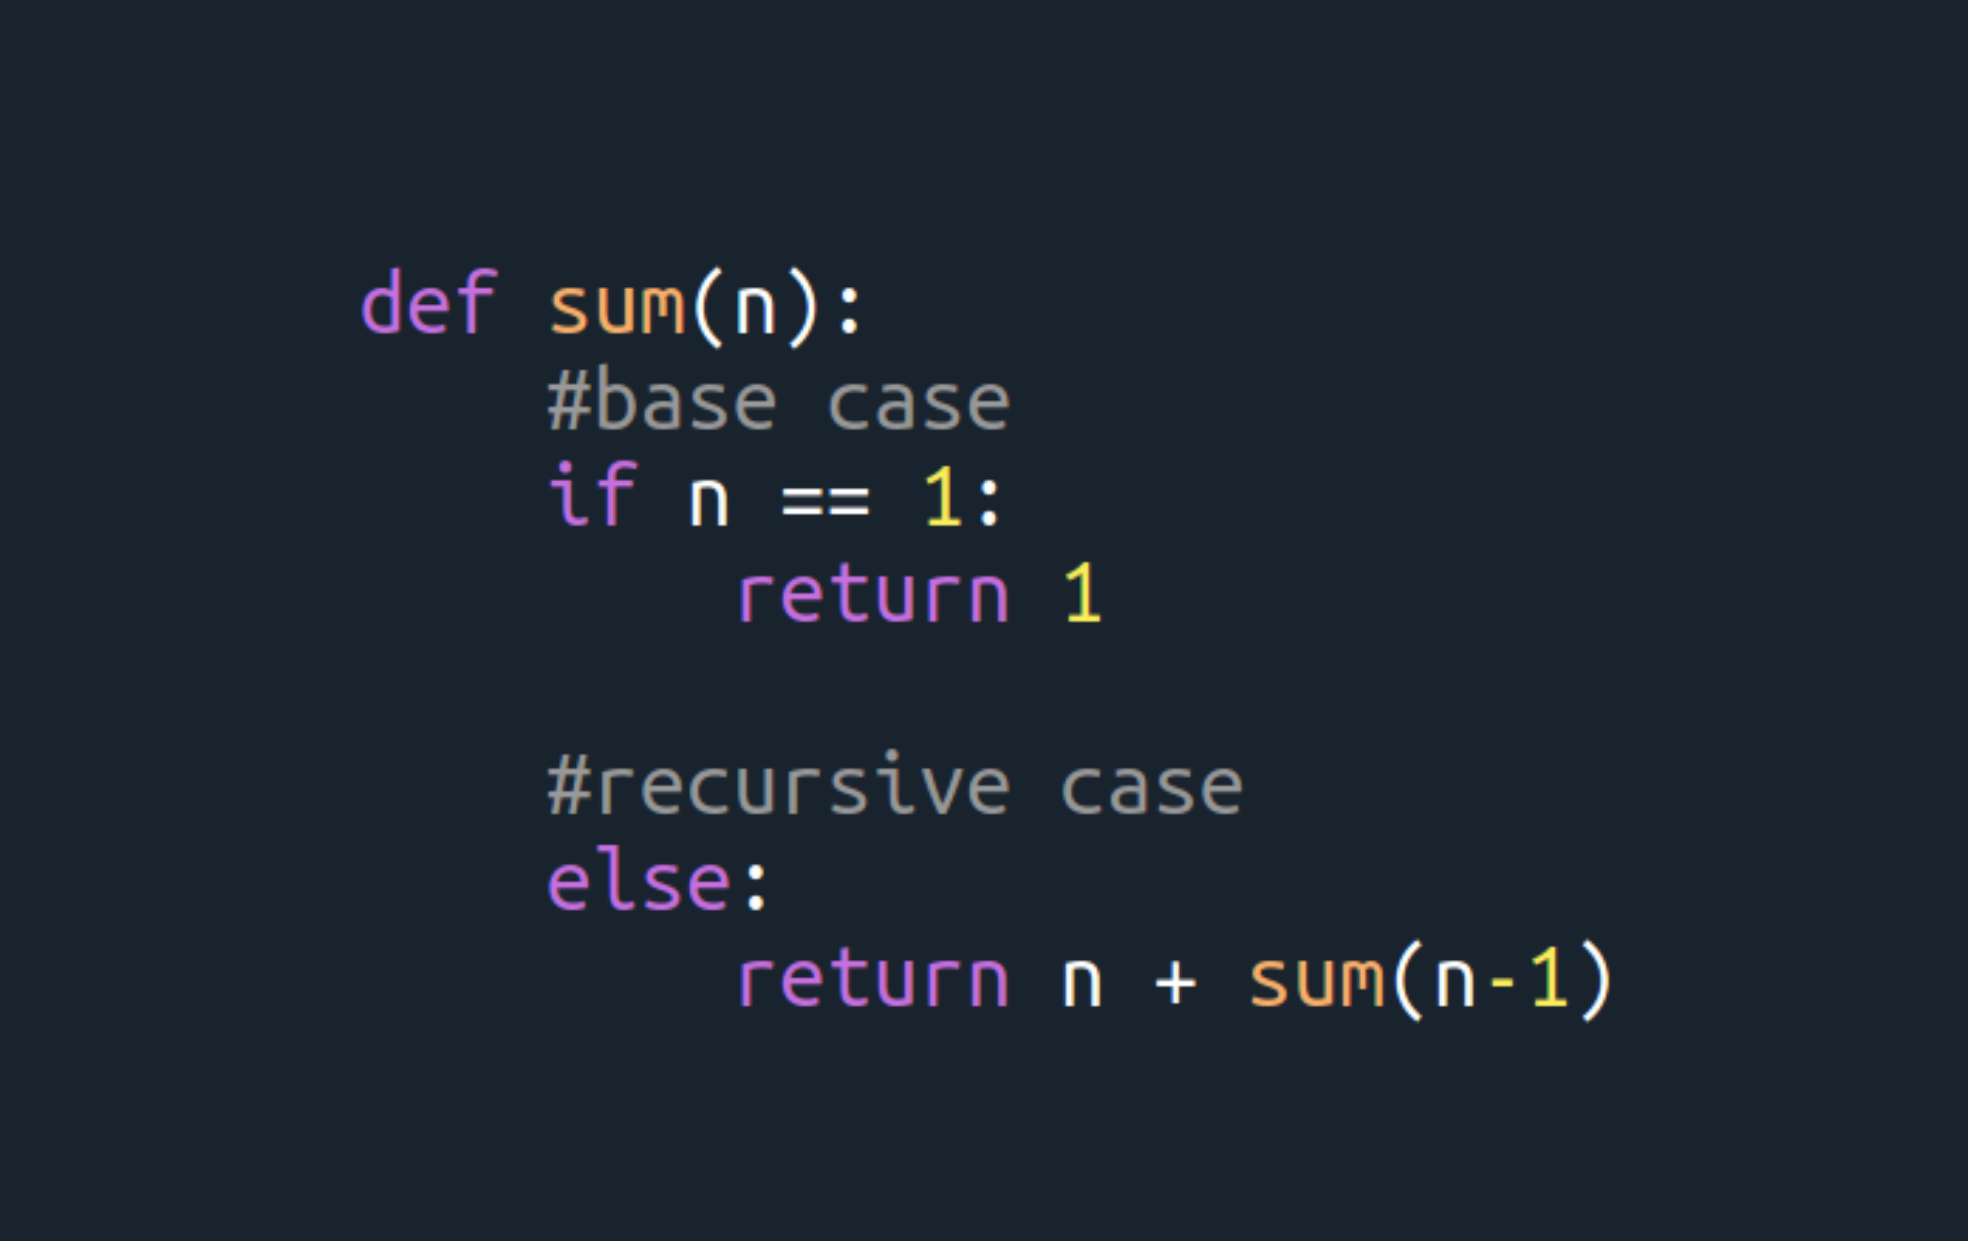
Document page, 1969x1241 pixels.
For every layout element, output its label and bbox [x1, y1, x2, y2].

picture [360, 255, 1621, 1042]
